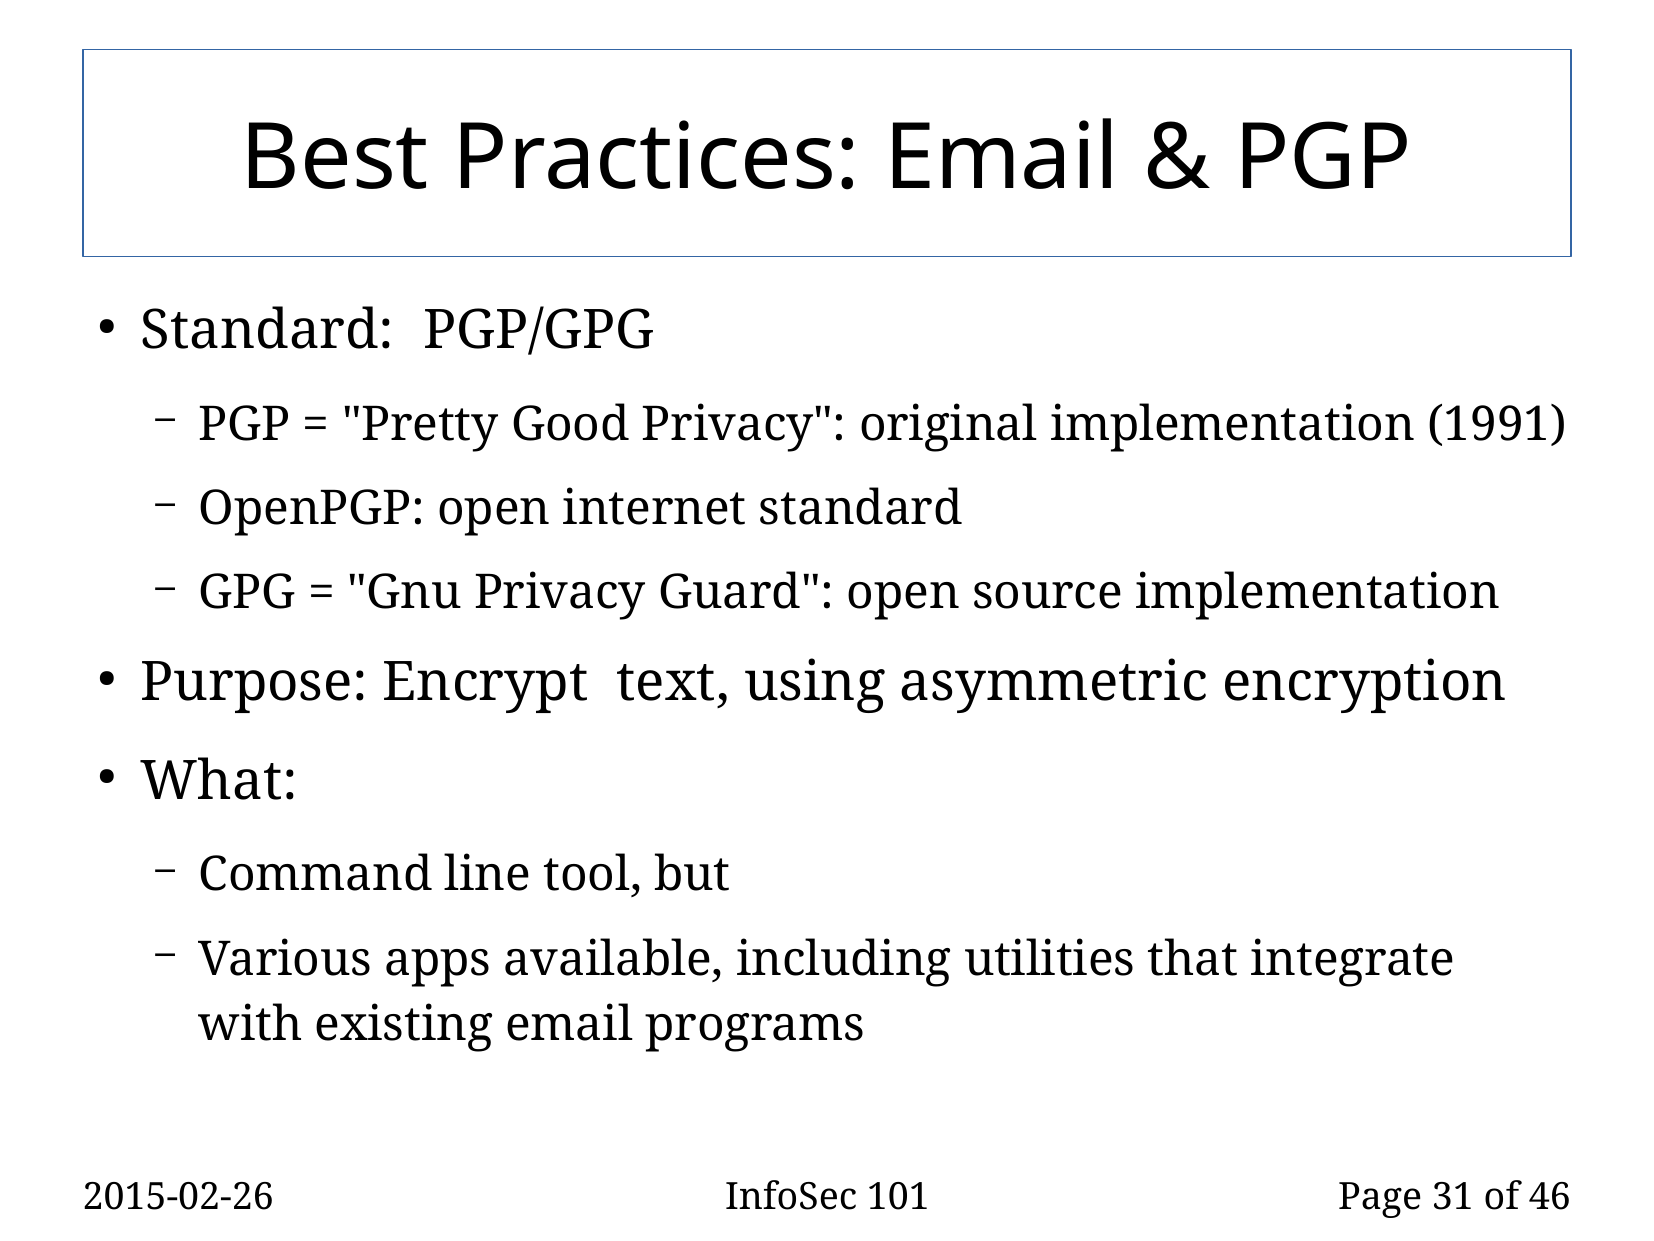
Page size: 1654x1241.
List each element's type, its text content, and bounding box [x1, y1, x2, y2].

list Standard: PGP/GPG PGP = "Pretty Good Privacy": original implementation (1991) OpenPGP: open internet standard GPG = "Gnu Privacy Guard": open source implementation Purpose: Encrypt text, using asymmetric encryption What: Command line tool, but Various apps available, including utilities that integrate with existing email programs [82, 290, 1571, 1126]
title Best Practices: Email & PGP [82, 49, 1571, 257]
